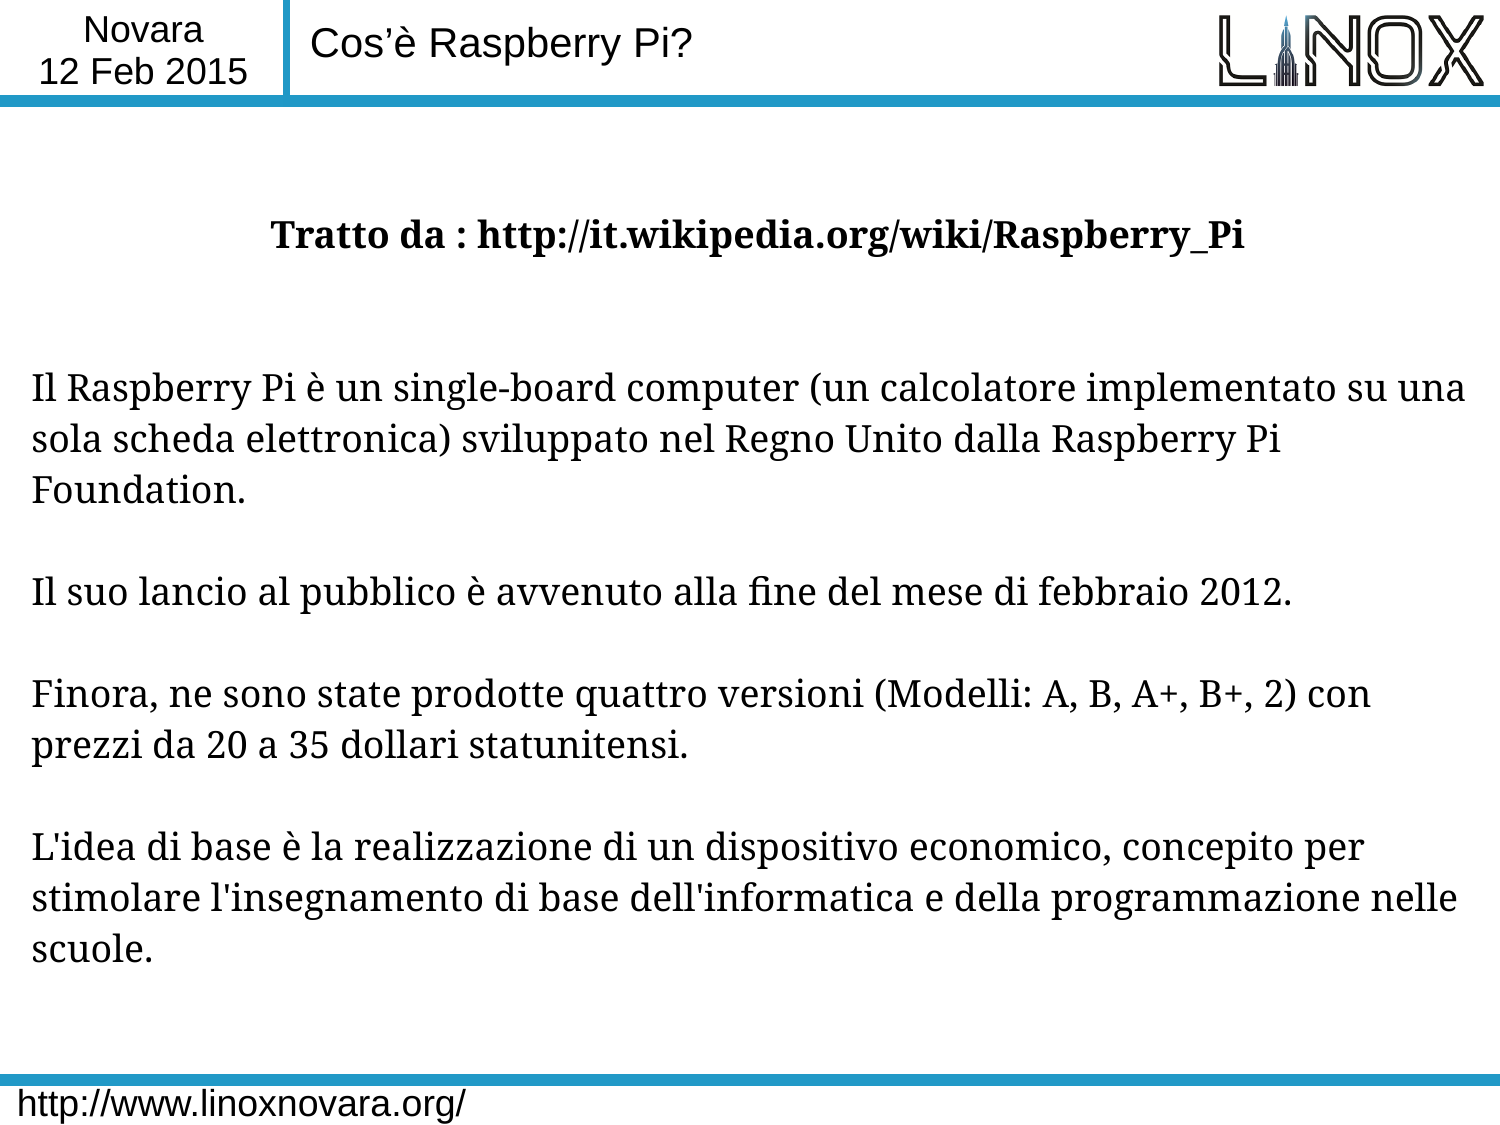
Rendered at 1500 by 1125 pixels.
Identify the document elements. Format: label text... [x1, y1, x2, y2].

picture [0, 0, 1500, 107]
list Cos’è Raspberry Pi? [295, 11, 1321, 87]
picture [0, 1074, 1500, 1086]
text_box Tratto da : http://it.wikipedia.org/wiki/Raspberry_Pi Il Raspberry Pi è un single-board computer (un calcolatore implementato su una sola scheda elettronica) sviluppato nel Regno Unito dalla Raspberry Pi Foundation. Il suo lancio al pubblico è avvenuto alla fine del mese di febbraio 2012. Finora, ne sono state prodotte quattro versioni (Modelli: A, B, A+, B+, 2) con prezzi da 20 a 35 dollari statunitensi. L'idea di base è la realizzazione di un dispositivo economico, concepito per stimolare l'insegnamento di base dell'informatica e della programmazione nelle scuole. [16, 200, 1500, 1043]
